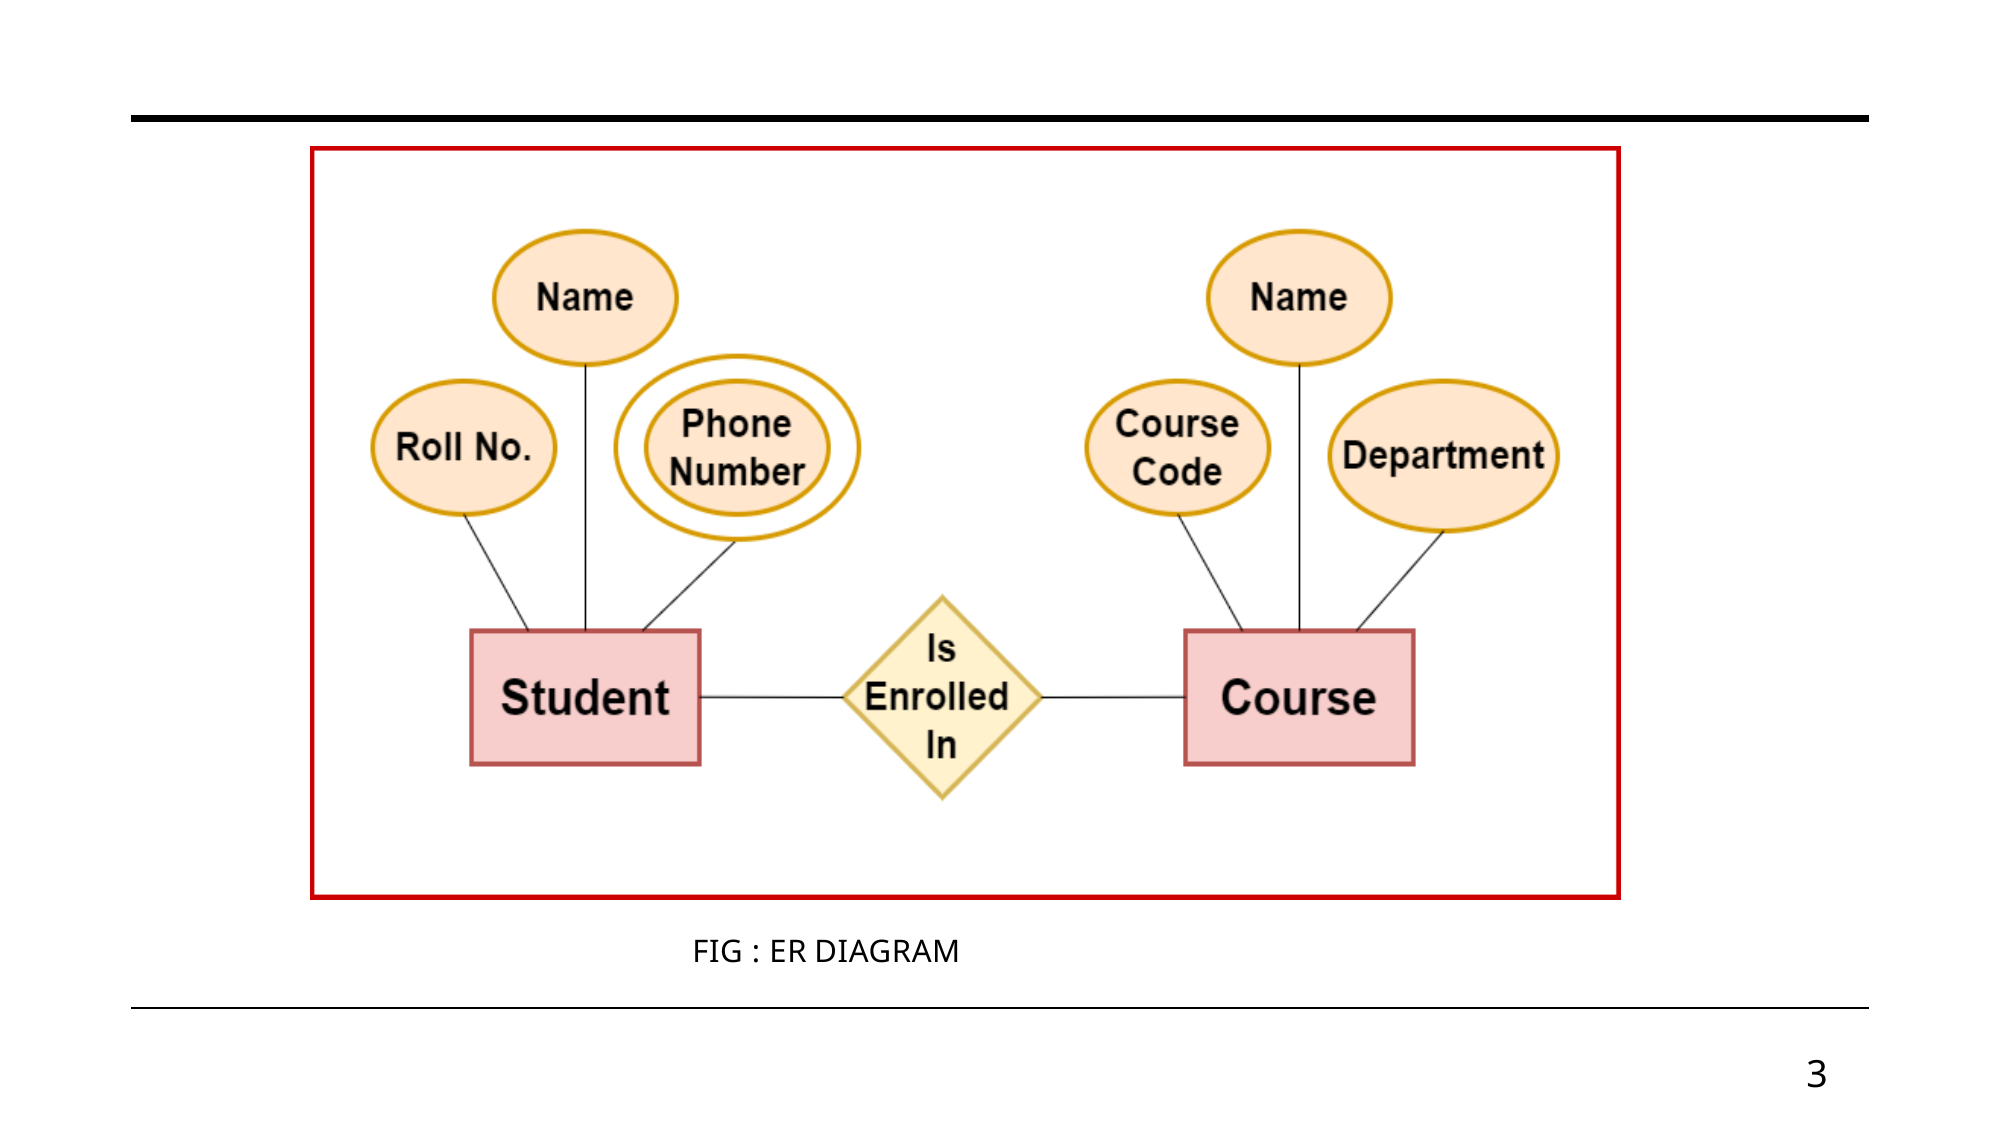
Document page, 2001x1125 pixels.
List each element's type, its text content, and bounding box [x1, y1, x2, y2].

picture [310, 146, 1621, 900]
title Fig : ER Diagram [677, 922, 1849, 980]
text_box [1791, 1042, 1902, 1103]
